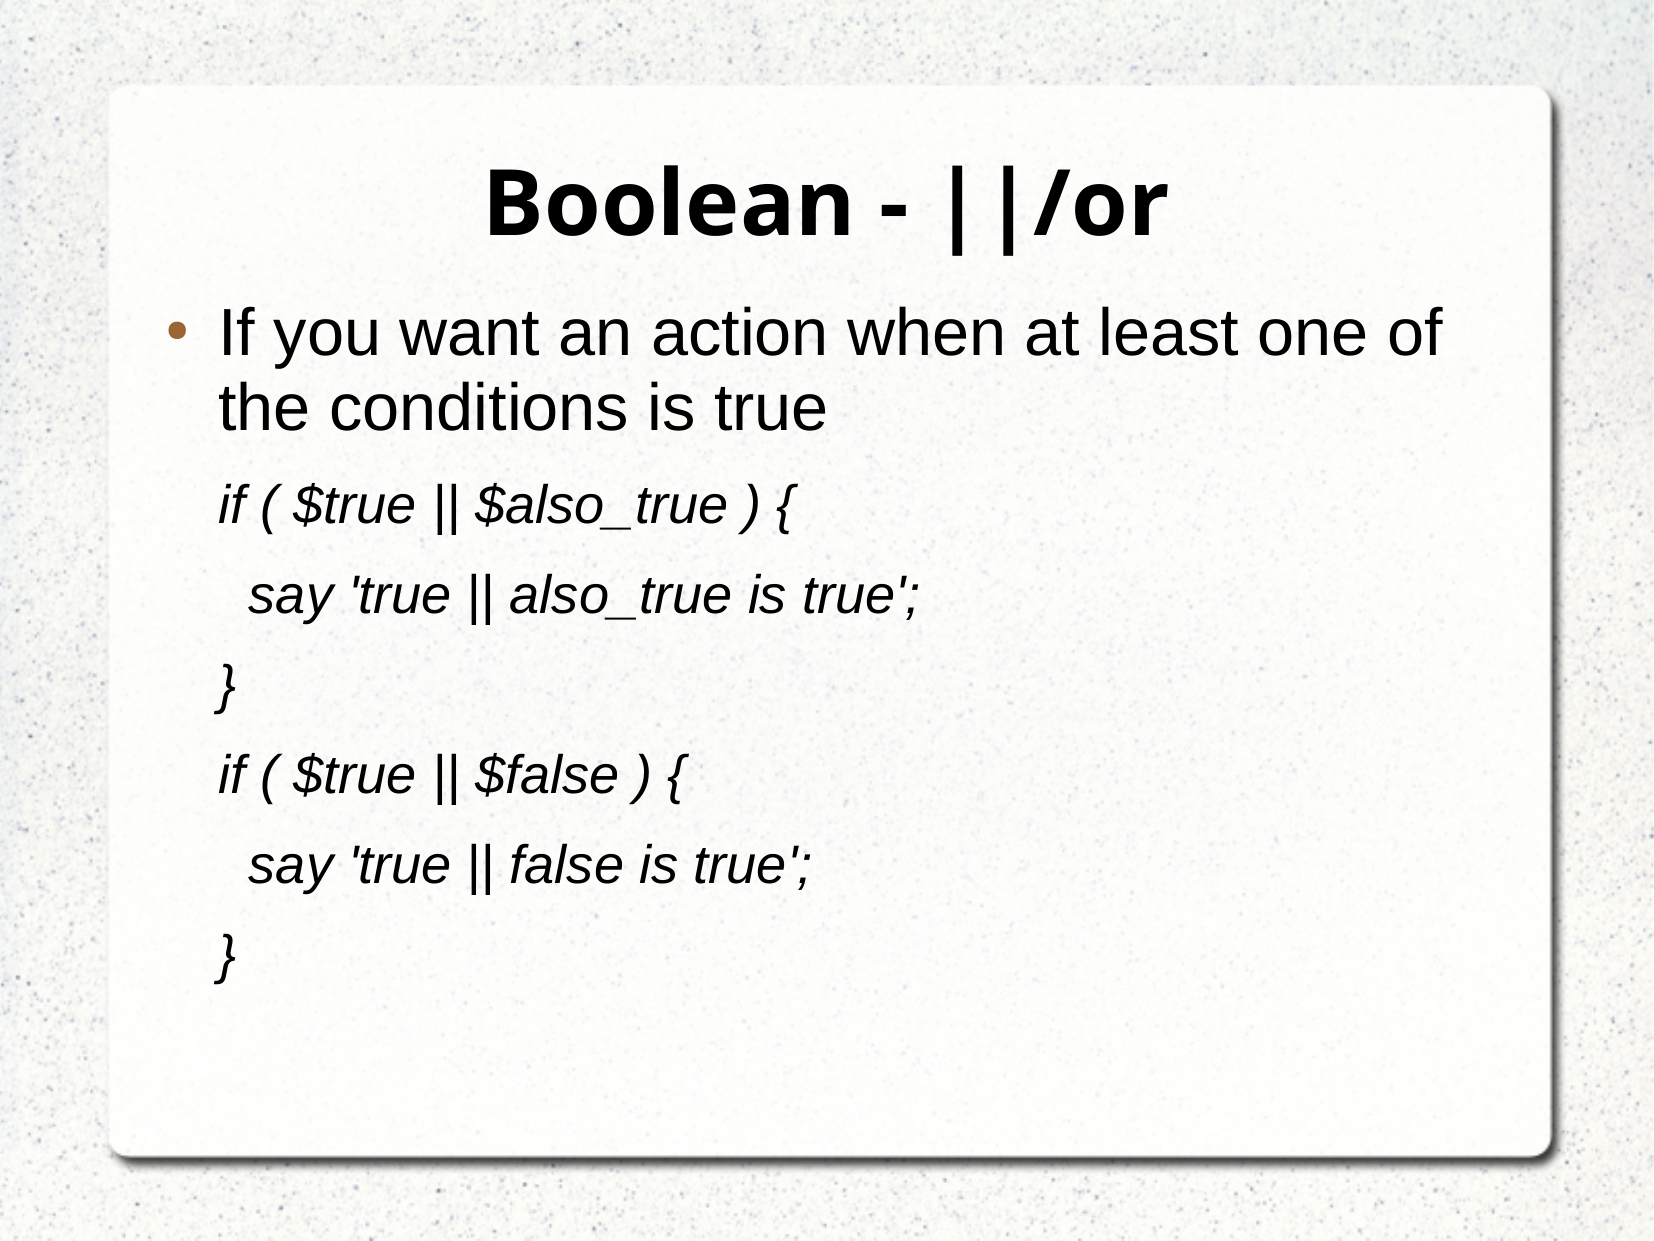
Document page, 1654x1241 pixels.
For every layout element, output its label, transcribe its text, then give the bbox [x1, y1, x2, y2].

title Boolean - ||/or [118, 96, 1536, 304]
picture [0, 0, 1654, 1241]
list If you want an action when at least one of the conditions is true if ( $true || $also_true ) { say 'true || also_true is true'; } if ( $true || $false ) { say 'true || false is true'; } [147, 295, 1506, 985]
